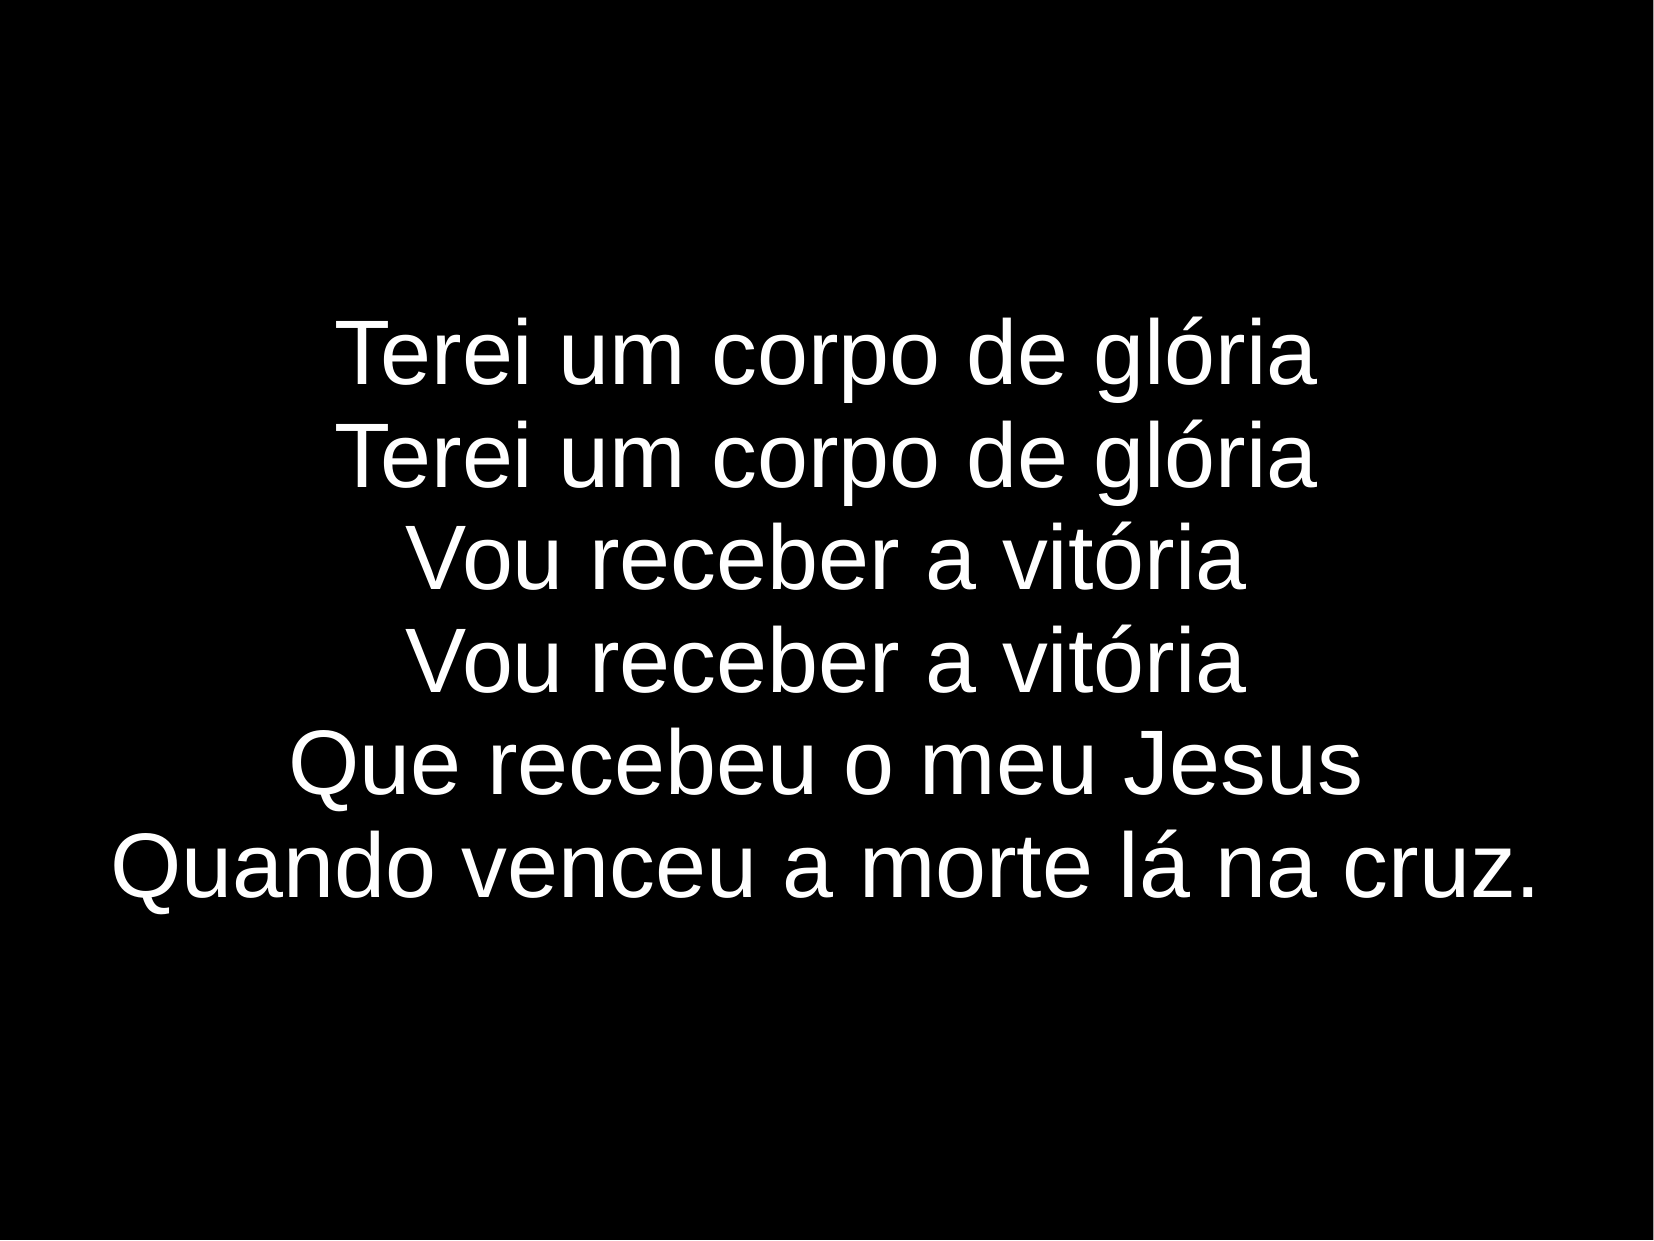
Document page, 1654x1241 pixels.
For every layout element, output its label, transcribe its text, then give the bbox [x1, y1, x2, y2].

subtitle Terei um corpo de glória Terei um corpo de glória Vou receber a vitória Vou receber a vitória Que recebeu o meu Jesus Quando venceu a morte lá na cruz. [82, 49, 1571, 1170]
